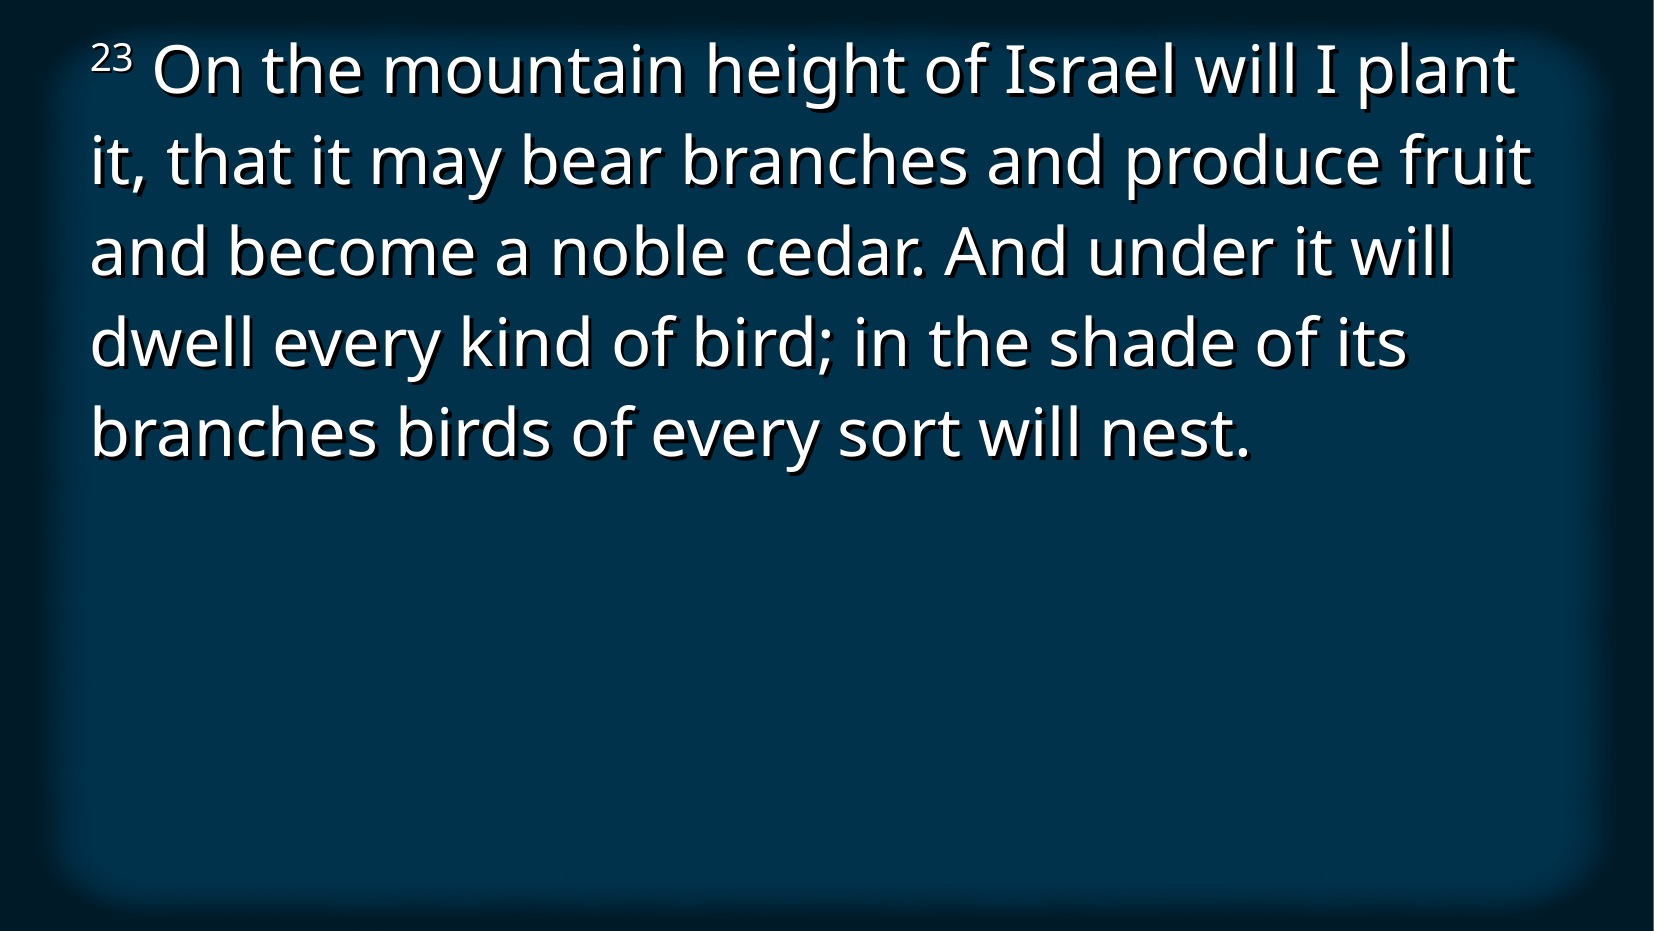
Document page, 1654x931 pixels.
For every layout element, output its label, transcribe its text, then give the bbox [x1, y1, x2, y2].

text_box 23 On the mountain height of Israel will I plant it, that it may bear branches and produce fruit and become a noble cedar. And under it will dwell every kind of bird; in the shade of its branches birds of every sort will nest. [75, 15, 1591, 474]
picture [0, 0, 1654, 931]
